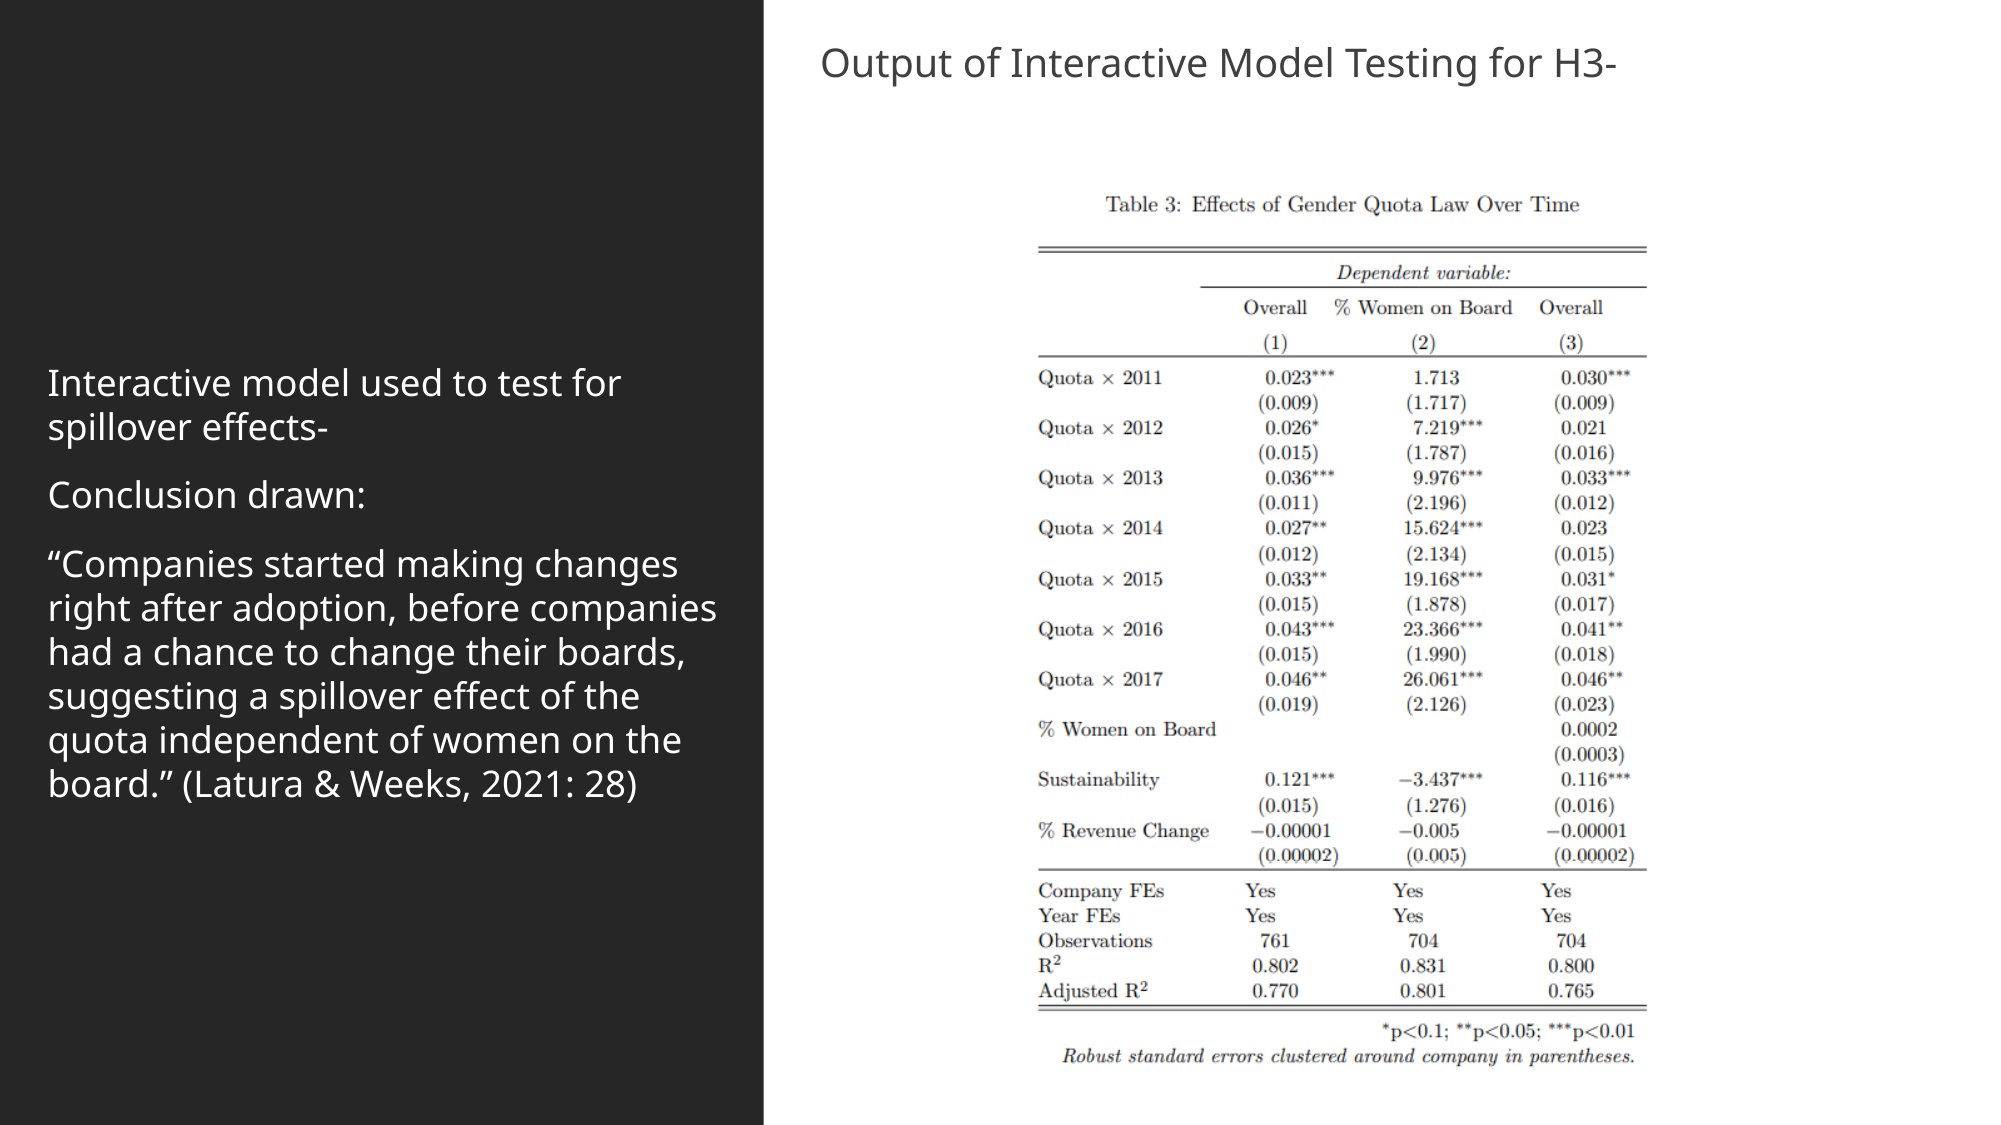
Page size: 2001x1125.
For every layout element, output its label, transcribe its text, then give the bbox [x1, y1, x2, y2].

list Output of Interactive Model Testing for H3- [805, 25, 1778, 895]
picture [946, 129, 1747, 1125]
list Interactive model used to test for spillover effects- Conclusion drawn: “Companies started making changes right after adoption, before companies had a chance to change their boards, suggesting a spillover effect of the quota independent of women on the board.” (Latura & Weeks, 2021: 28) [32, 351, 748, 855]
